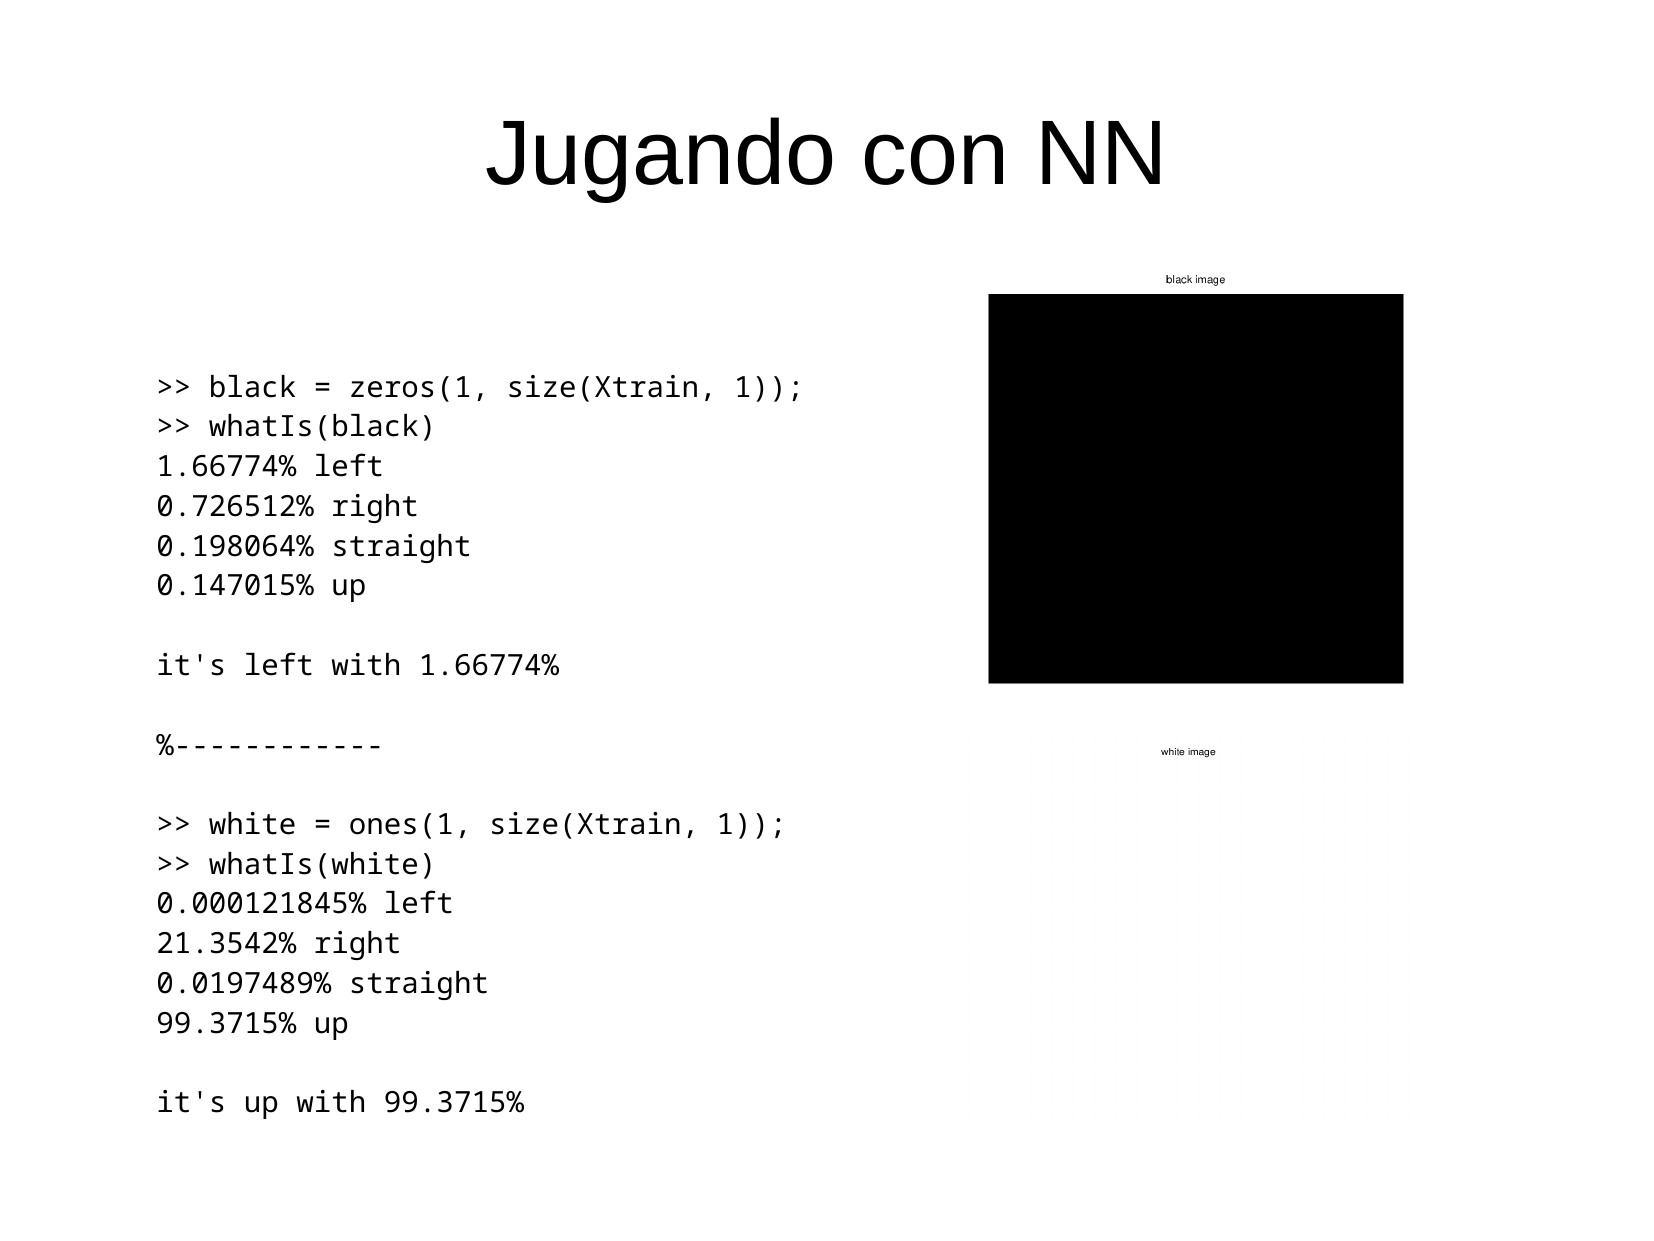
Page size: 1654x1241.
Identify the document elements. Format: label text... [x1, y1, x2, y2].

title Jugando con NN [82, 49, 1571, 257]
picture [956, 732, 1418, 1123]
picture [985, 271, 1406, 686]
text_box >> black = zeros(1, size(Xtrain, 1)); >> whatIs(black) 1.66774% left 0.726512% right 0.198064% straight 0.147015% up it's left with 1.66774% %------------ >> white = ones(1, size(Xtrain, 1)); >> whatIs(white) 0.000121845% left 21.3542% right 0.0197489% straight 99.3715% up it's up with 99.3715% [141, 358, 839, 1052]
